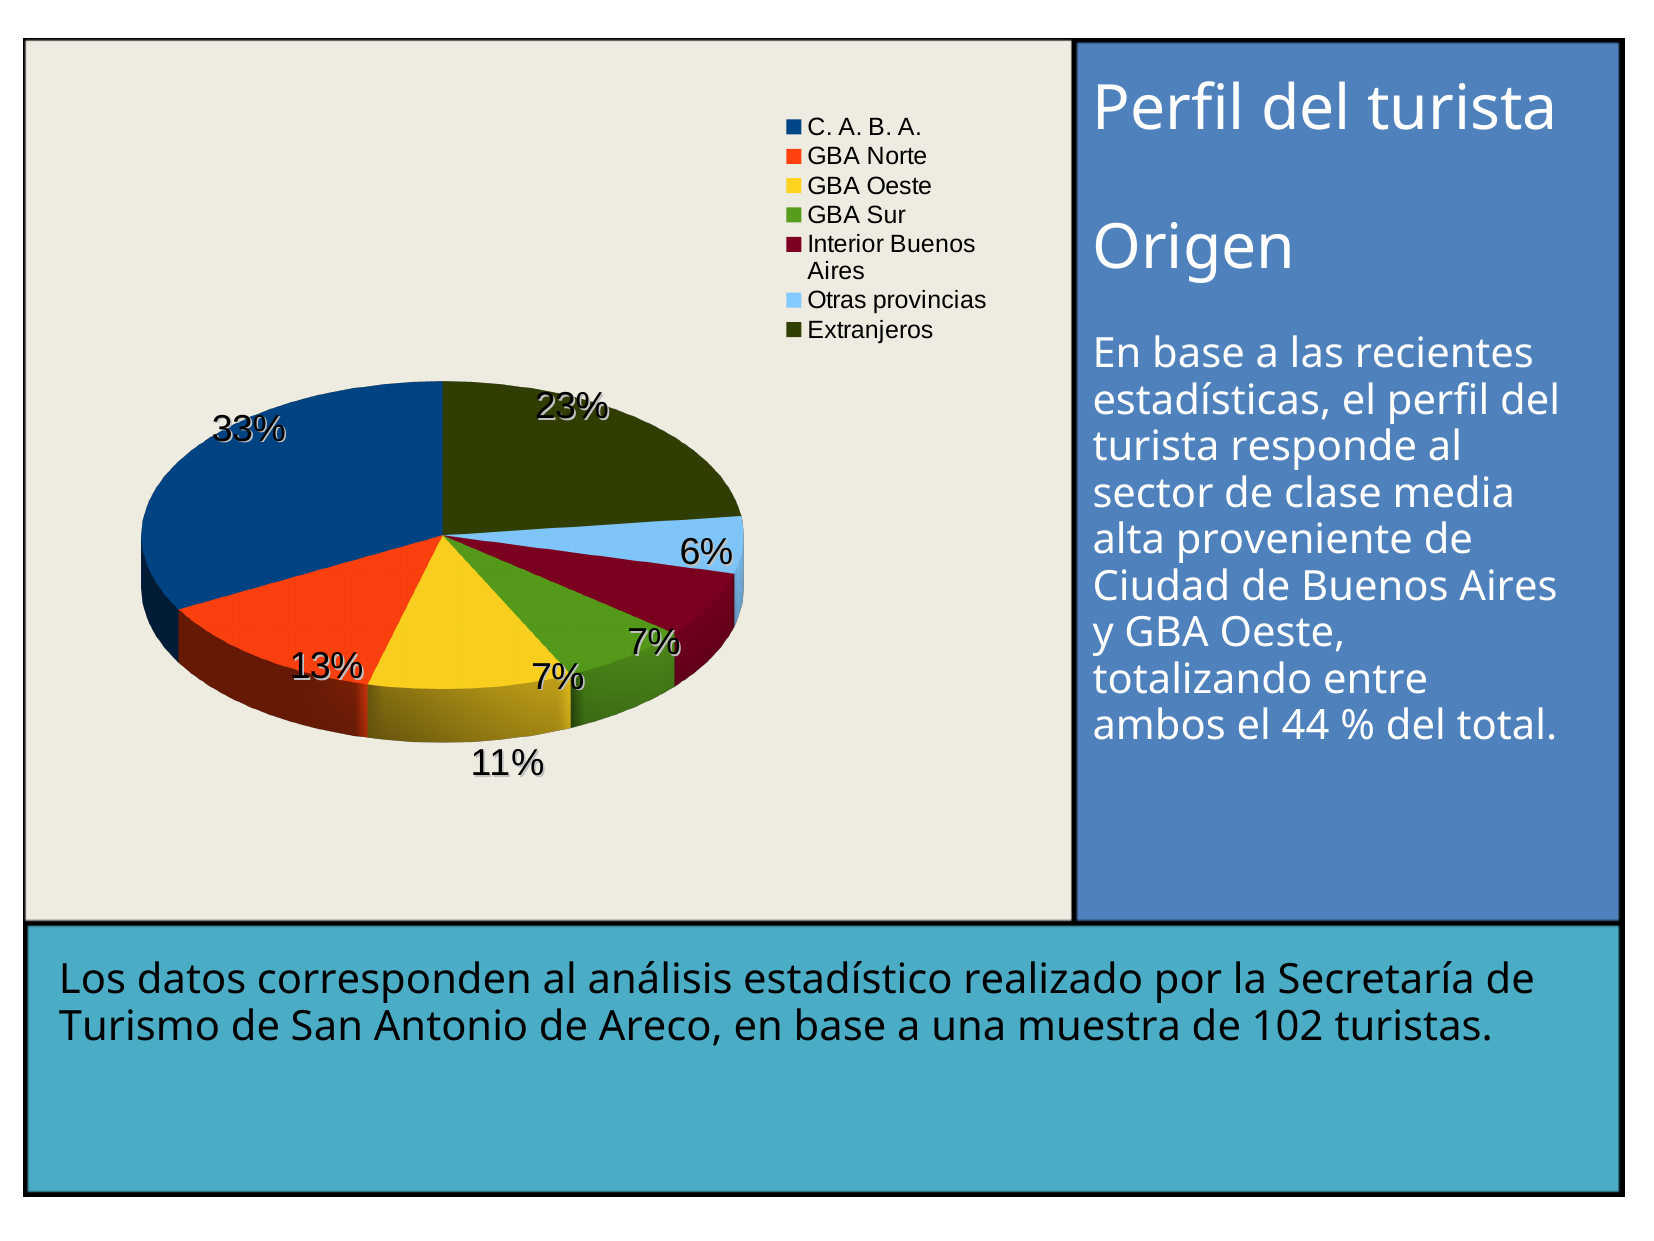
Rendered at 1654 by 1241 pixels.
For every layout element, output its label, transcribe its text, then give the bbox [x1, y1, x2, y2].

text_box Los datos corresponden al análisis estadístico realizado por la Secretaría de Turismo de San Antonio de Areco, en base a una muestra de 102 turistas. [59, 956, 1583, 1075]
picture [23, 38, 1630, 1202]
text_box En base a las recientes estadísticas, el perfil del turista responde al sector de clase media alta proveniente de Ciudad de Buenos Aires y GBA Oeste, totalizando entre ambos el 44 % del total. [1092, 330, 1565, 774]
text_box Perfil del turista Origen [1092, 73, 1565, 180]
chart [47, 94, 1041, 855]
